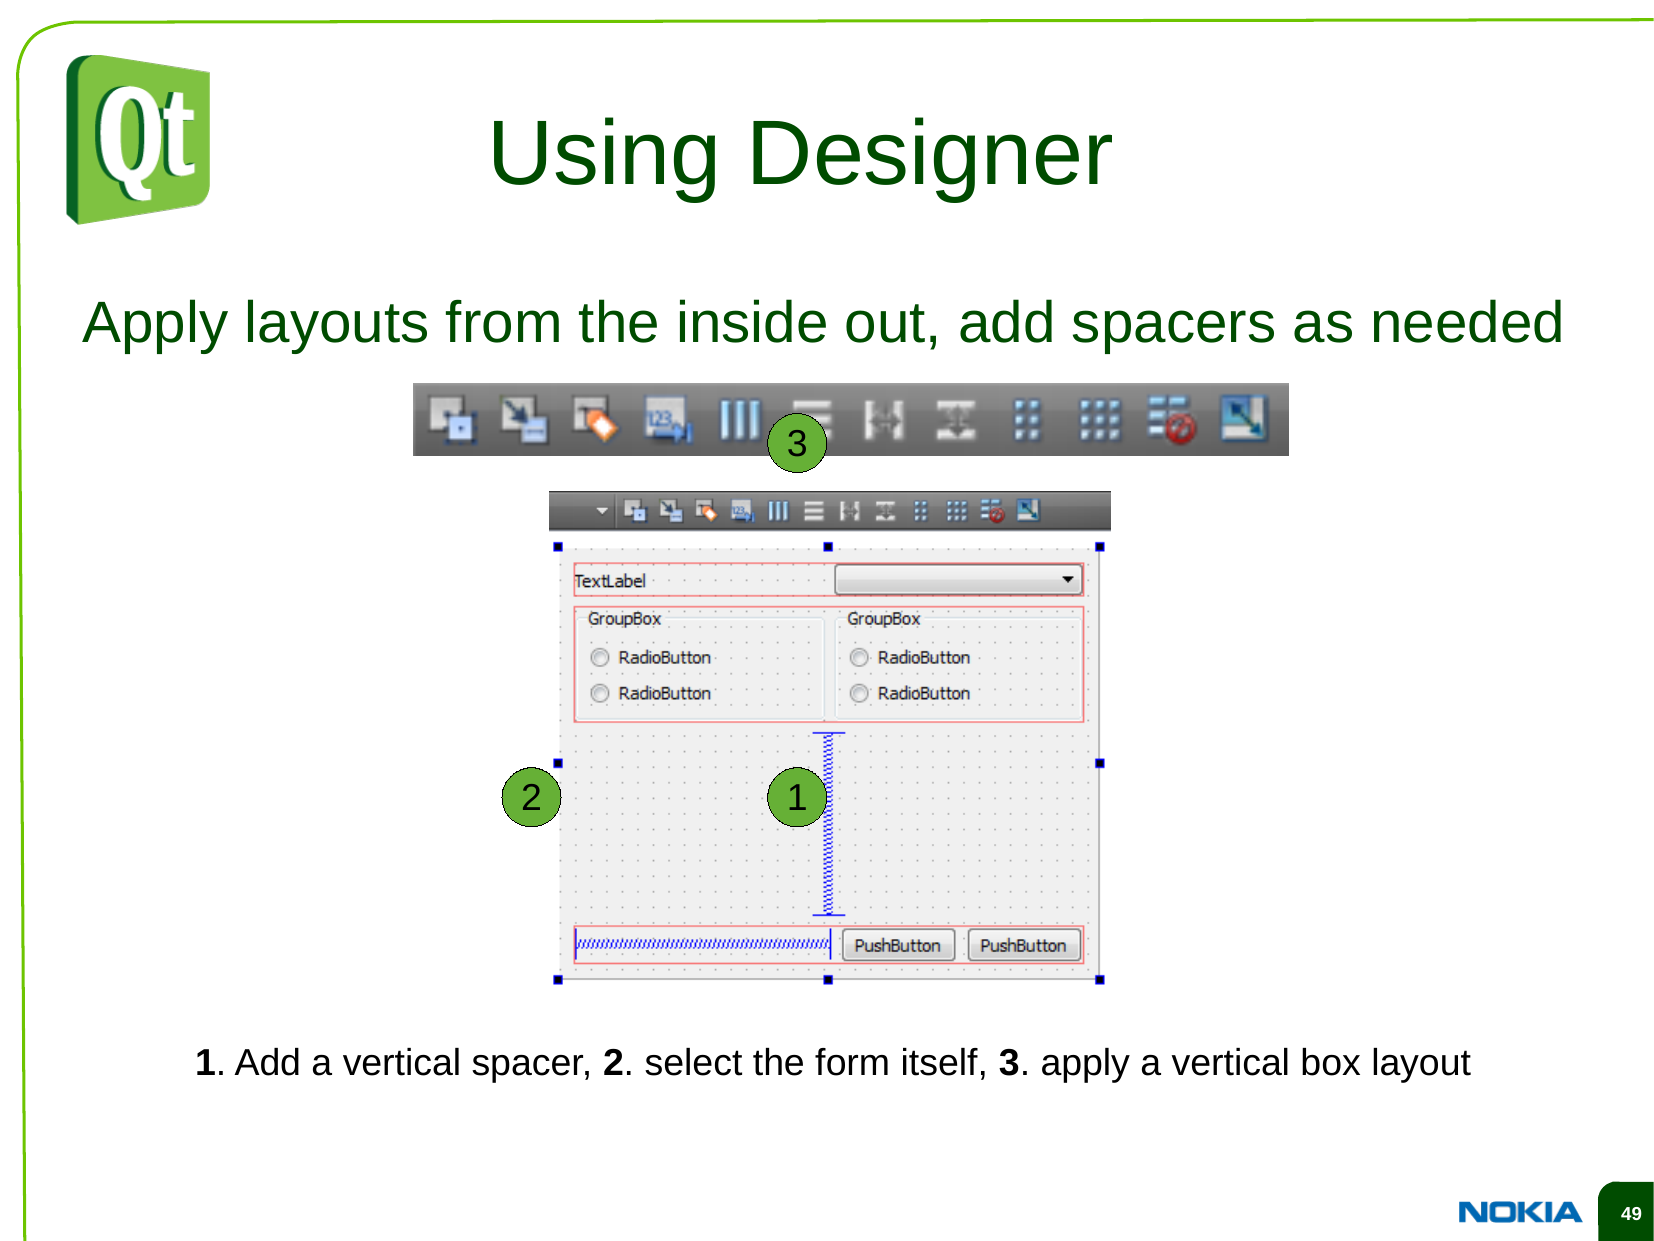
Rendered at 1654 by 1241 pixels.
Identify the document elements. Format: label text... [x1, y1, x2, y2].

picture [1459, 1201, 1583, 1223]
text_box 1. Add a vertical spacer, 2. select the form itself, 3. apply a vertical box layout [180, 1034, 1487, 1092]
text_box 3 [767, 413, 827, 473]
text_box 1 [767, 767, 827, 827]
text_box 2 [501, 767, 562, 827]
picture [66, 55, 210, 225]
picture [413, 383, 1289, 456]
title Using Designer [263, 49, 1339, 257]
list Apply layouts from the inside out, add spacers as needed [82, 290, 1571, 1094]
picture [549, 491, 1111, 991]
